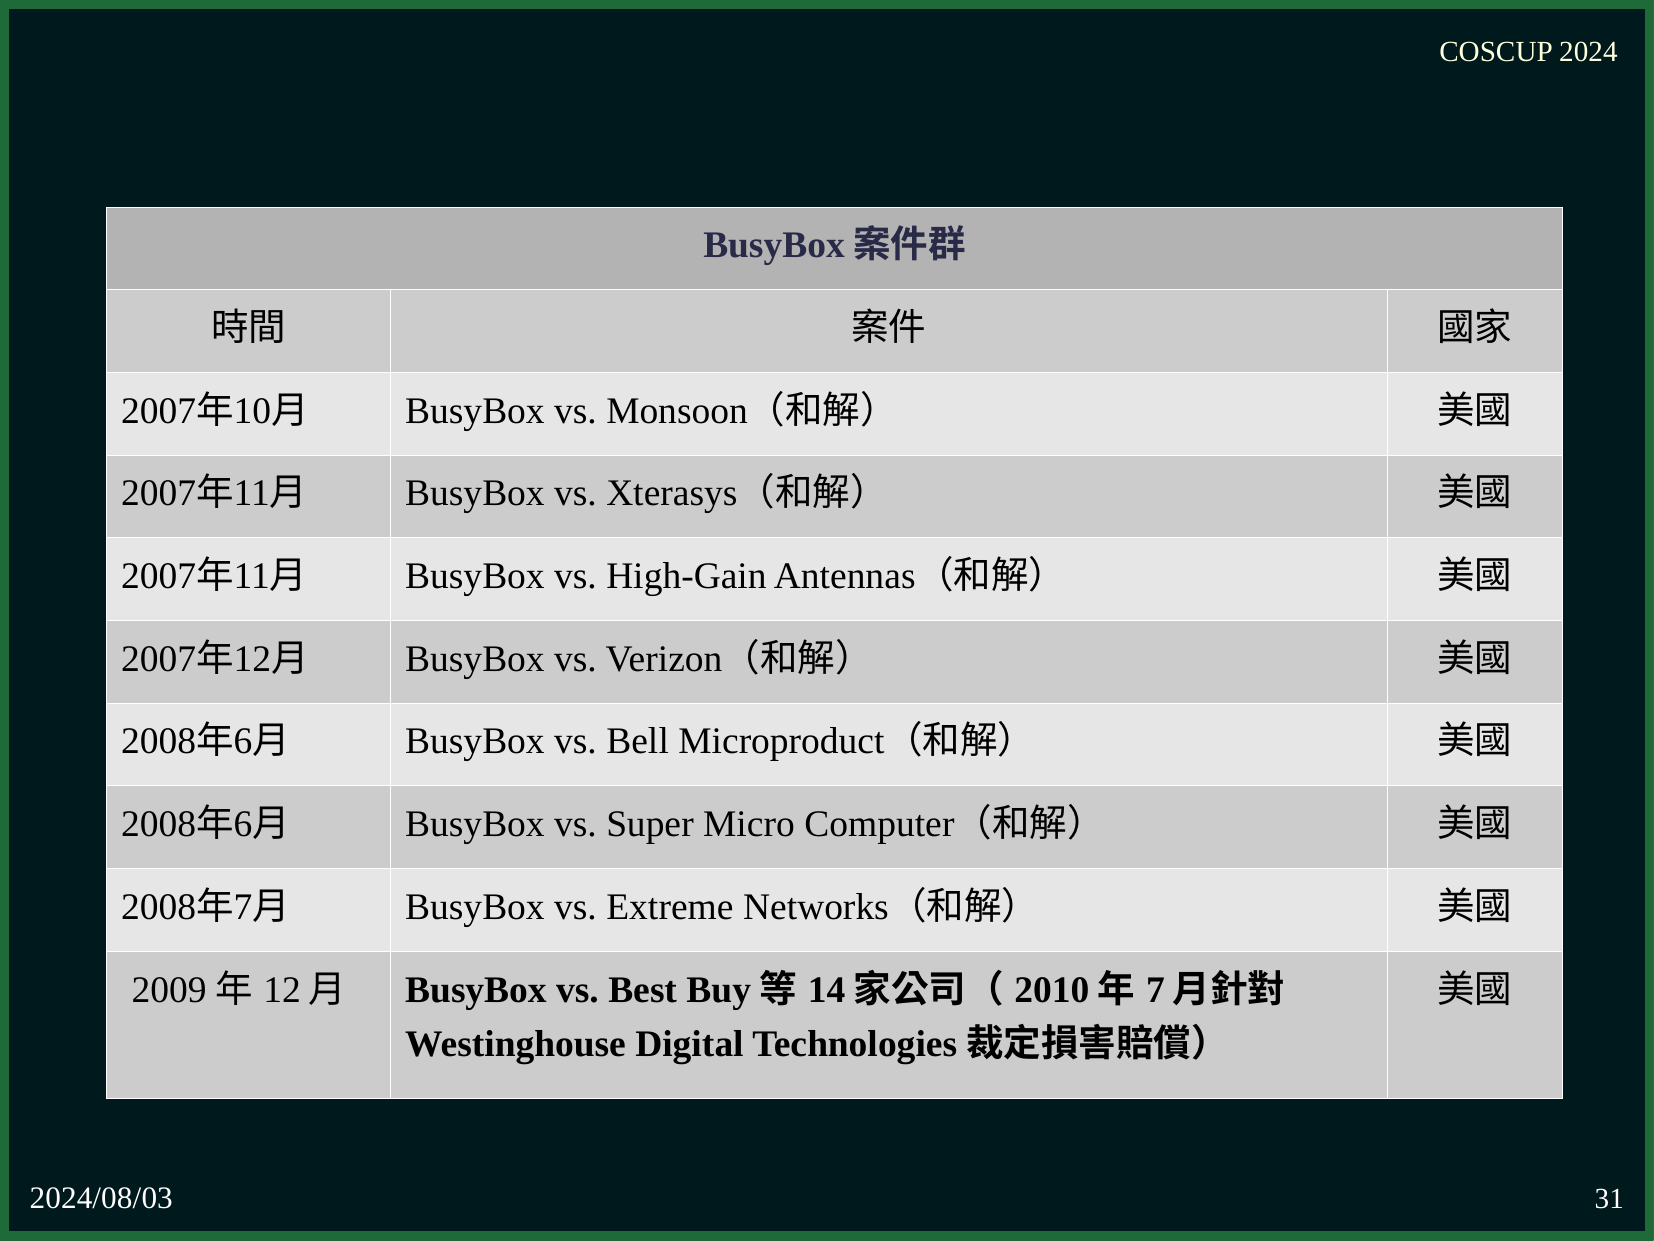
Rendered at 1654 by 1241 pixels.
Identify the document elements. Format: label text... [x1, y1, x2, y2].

table_cell 美國 [1388, 704, 1562, 785]
table_header BusyBox案件群 [107, 208, 1562, 289]
table_cell 案件 [391, 290, 1387, 372]
table_cell 2008年6月 [107, 786, 390, 868]
table_cell 時間 [107, 290, 390, 372]
table_cell 美國 [1388, 456, 1562, 537]
table_cell 美國 [1388, 538, 1562, 620]
table_cell 2007年11月 [107, 538, 390, 620]
table_cell 2007年12月 [107, 621, 390, 703]
table_cell BusyBox vs. Bell Microproduct（和解） [391, 704, 1387, 785]
table_cell 美國 [1388, 869, 1562, 951]
table_cell BusyBox vs. Super Micro Computer（和解） [391, 786, 1387, 868]
table_cell 美國 [1388, 373, 1562, 455]
table_cell BusyBox vs. Best Buy等14家公司（2010年7月針對Westinghouse Digital Technologies裁定損害賠償） [391, 952, 1387, 1098]
table_cell BusyBox vs. Verizon（和解） [391, 621, 1387, 703]
table_cell BusyBox vs. Monsoon（和解） [391, 373, 1387, 455]
table_cell 美國 [1388, 952, 1562, 1098]
table_cell 2008年6月 [107, 704, 390, 785]
table_cell 2007年10月 [107, 373, 390, 455]
table_cell 2009年12月 [107, 952, 390, 1098]
table_cell 2007年11月 [107, 456, 390, 537]
table_cell BusyBox vs. High-Gain Antennas（和解） [391, 538, 1387, 620]
table_cell BusyBox vs. Xterasys（和解） [391, 456, 1387, 537]
table_cell 美國 [1388, 621, 1562, 703]
table_cell 國家 [1388, 290, 1562, 372]
table_cell 2008年7月 [107, 869, 390, 951]
table_cell BusyBox vs. Extreme Networks（和解） [391, 869, 1387, 951]
table_cell 美國 [1388, 786, 1562, 868]
